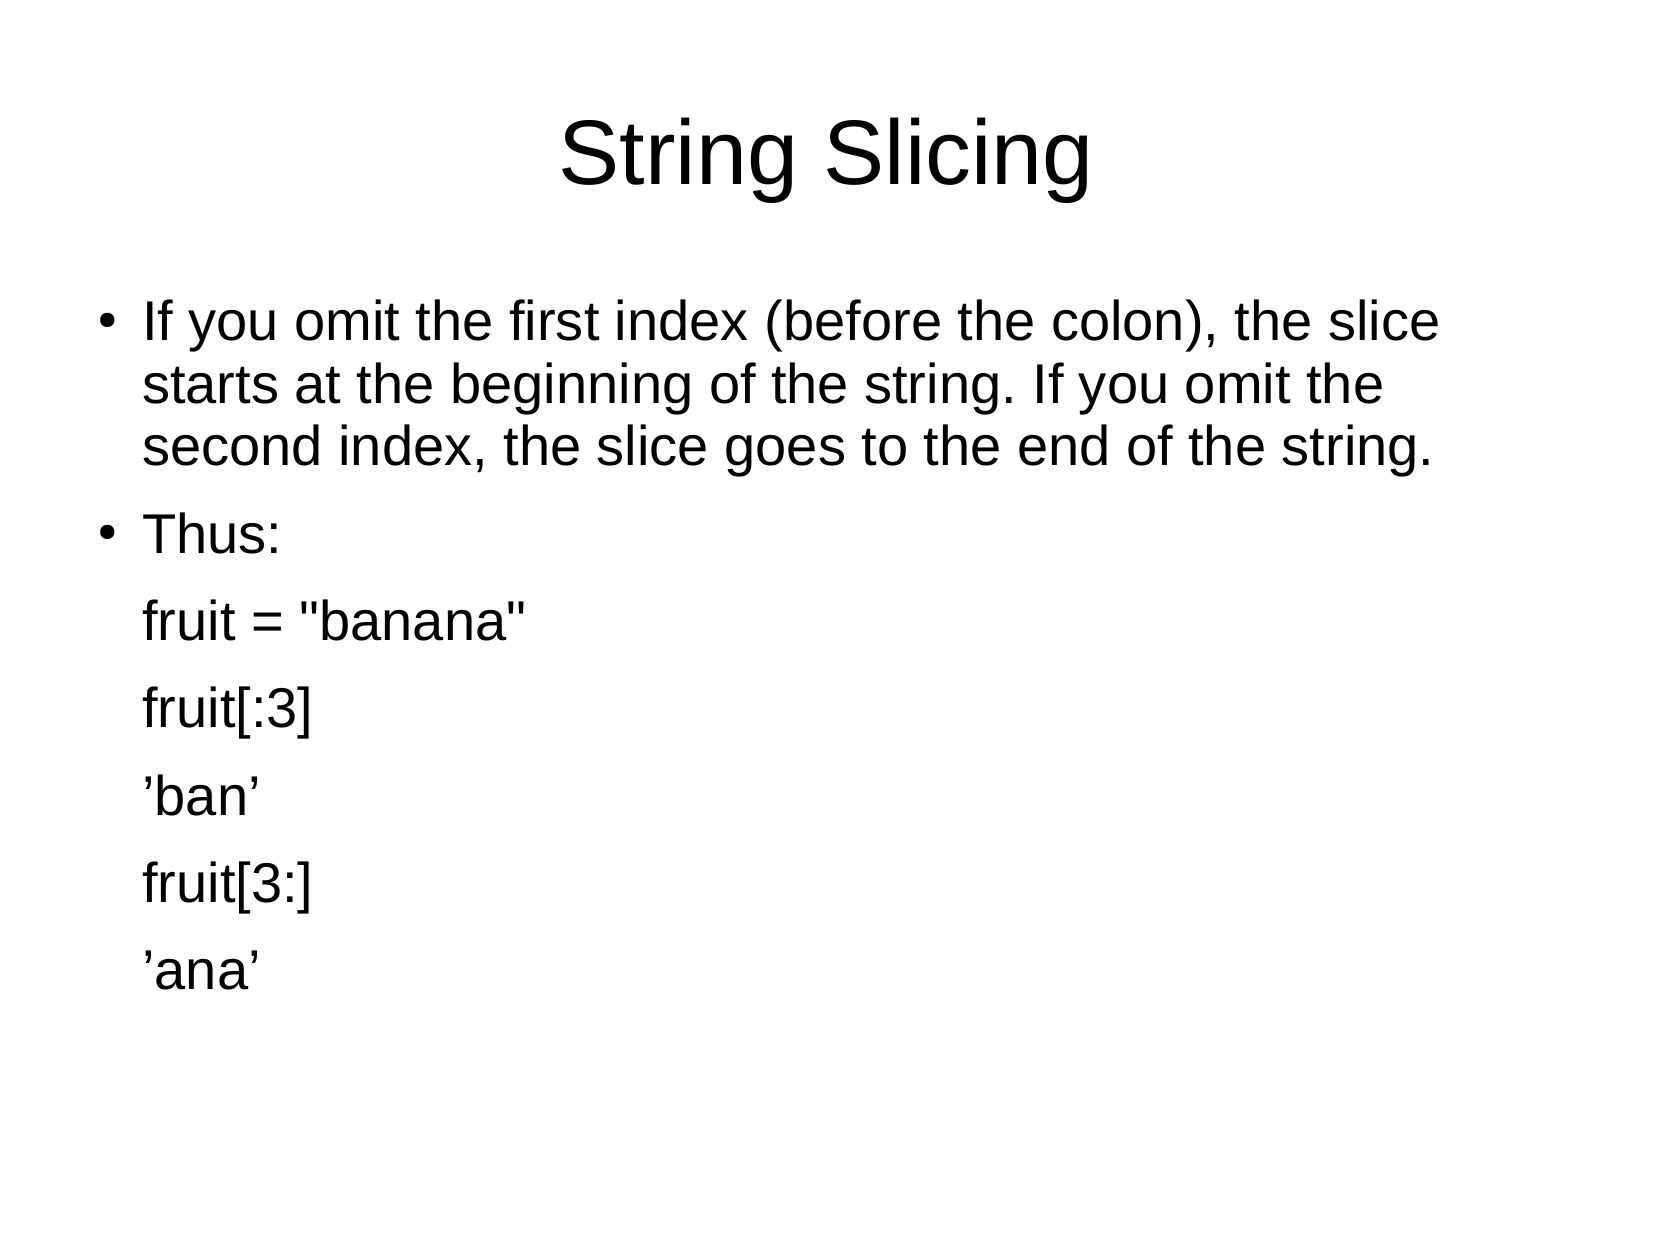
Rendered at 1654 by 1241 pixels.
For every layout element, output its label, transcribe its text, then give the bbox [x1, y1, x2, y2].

list If you omit the first index (before the colon), the slice starts at the beginning of the string. If you omit the second index, the slice goes to the end of the string. Thus: fruit = "banana" fruit[:3] ’ban’ fruit[3:] ’ana’ [82, 290, 1571, 1010]
title String Slicing [82, 49, 1571, 257]
